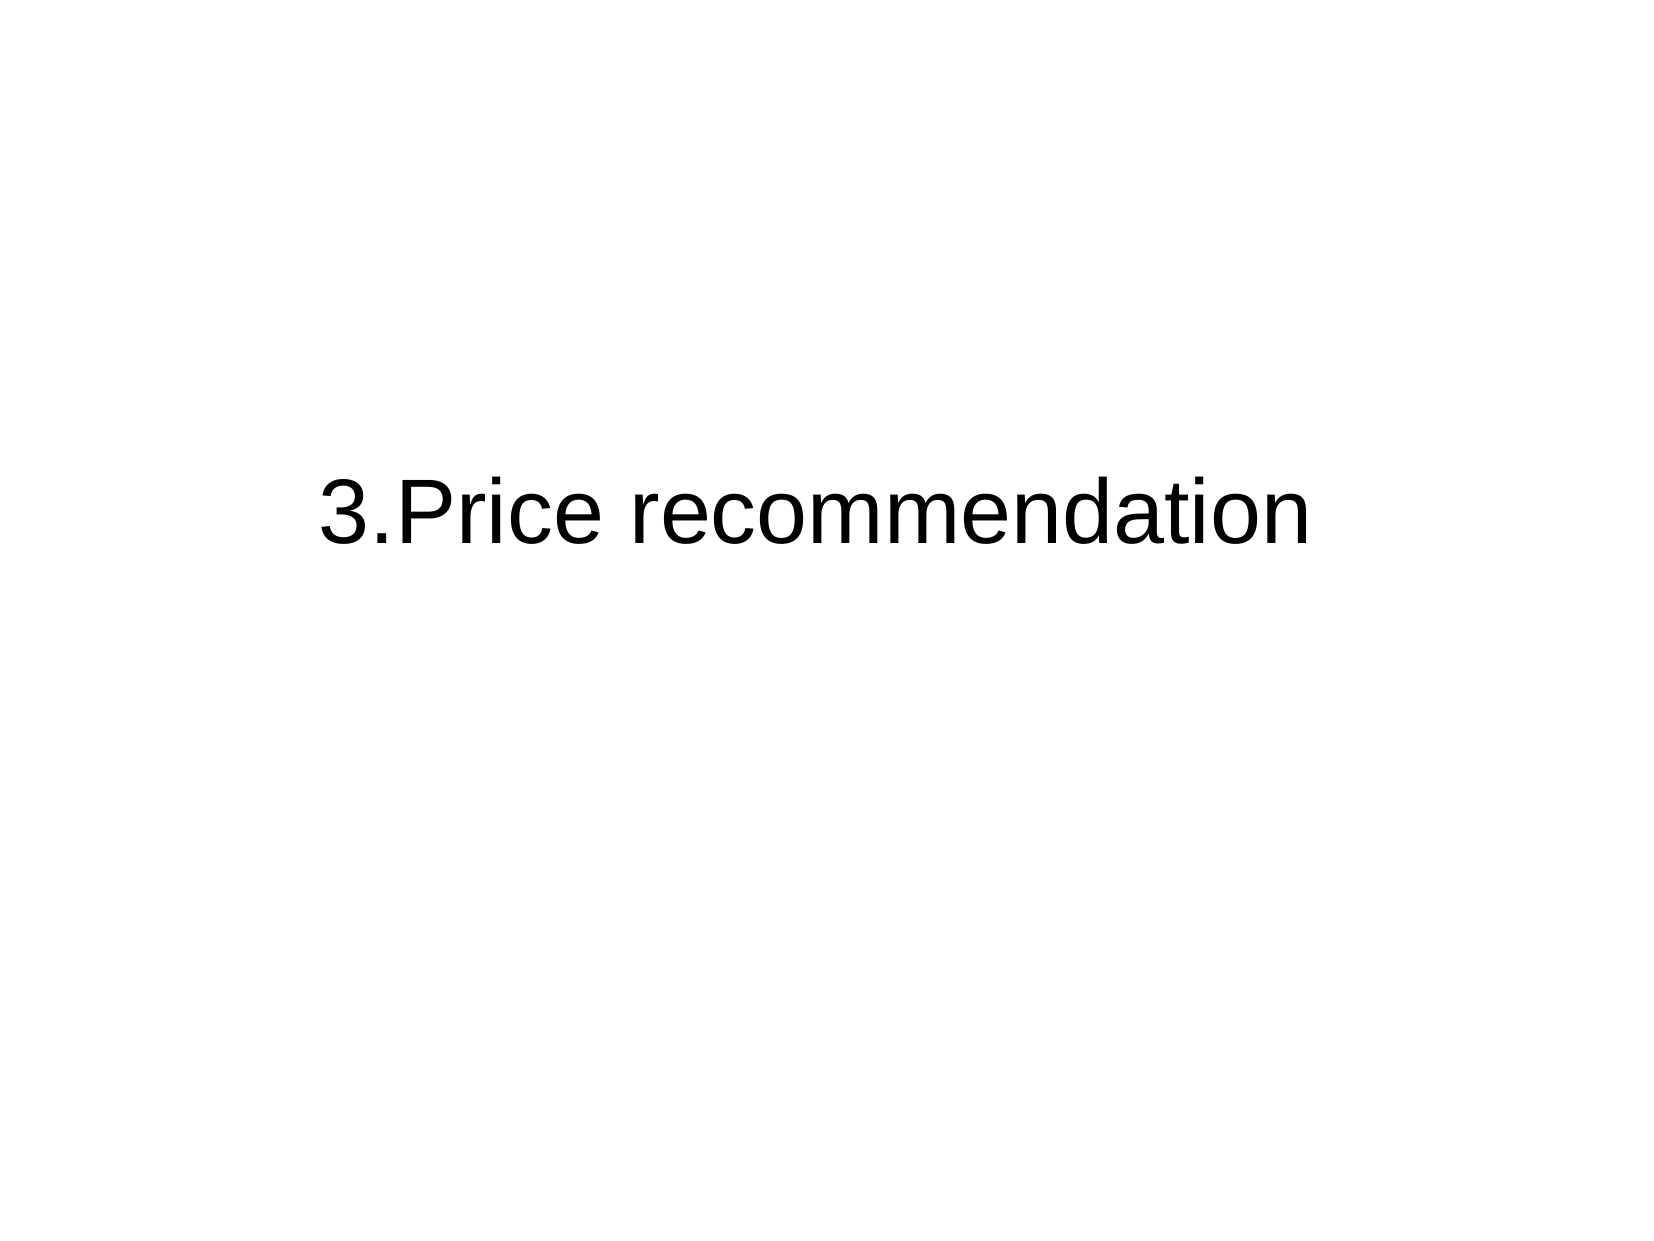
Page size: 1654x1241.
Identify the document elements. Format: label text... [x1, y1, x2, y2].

title 3.Price recommendation [72, 407, 1561, 616]
